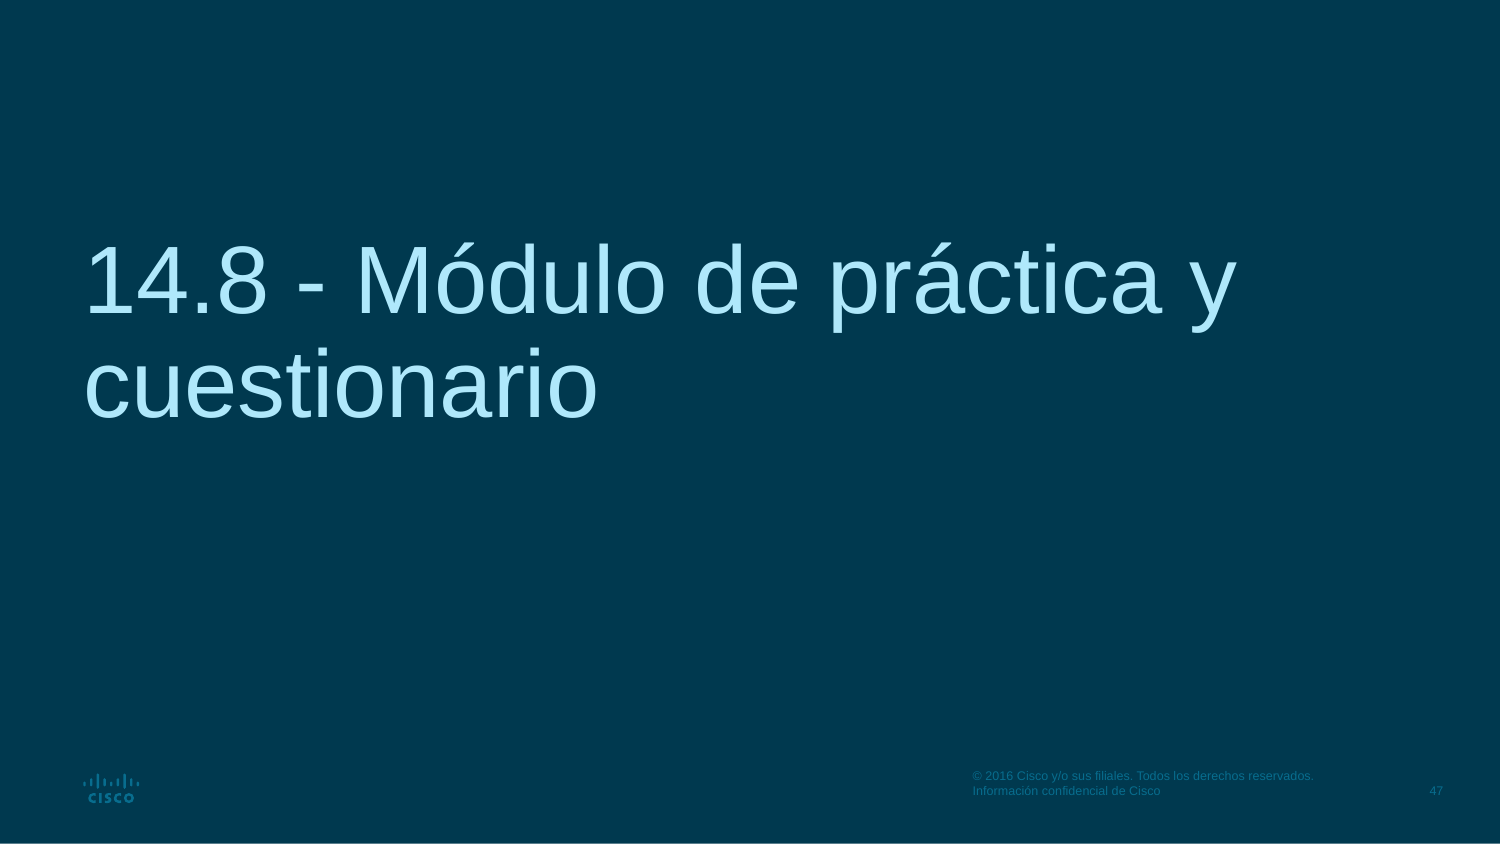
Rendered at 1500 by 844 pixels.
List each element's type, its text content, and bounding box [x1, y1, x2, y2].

title 14.8 - Módulo de práctica y cuestionario [68, 286, 1427, 446]
